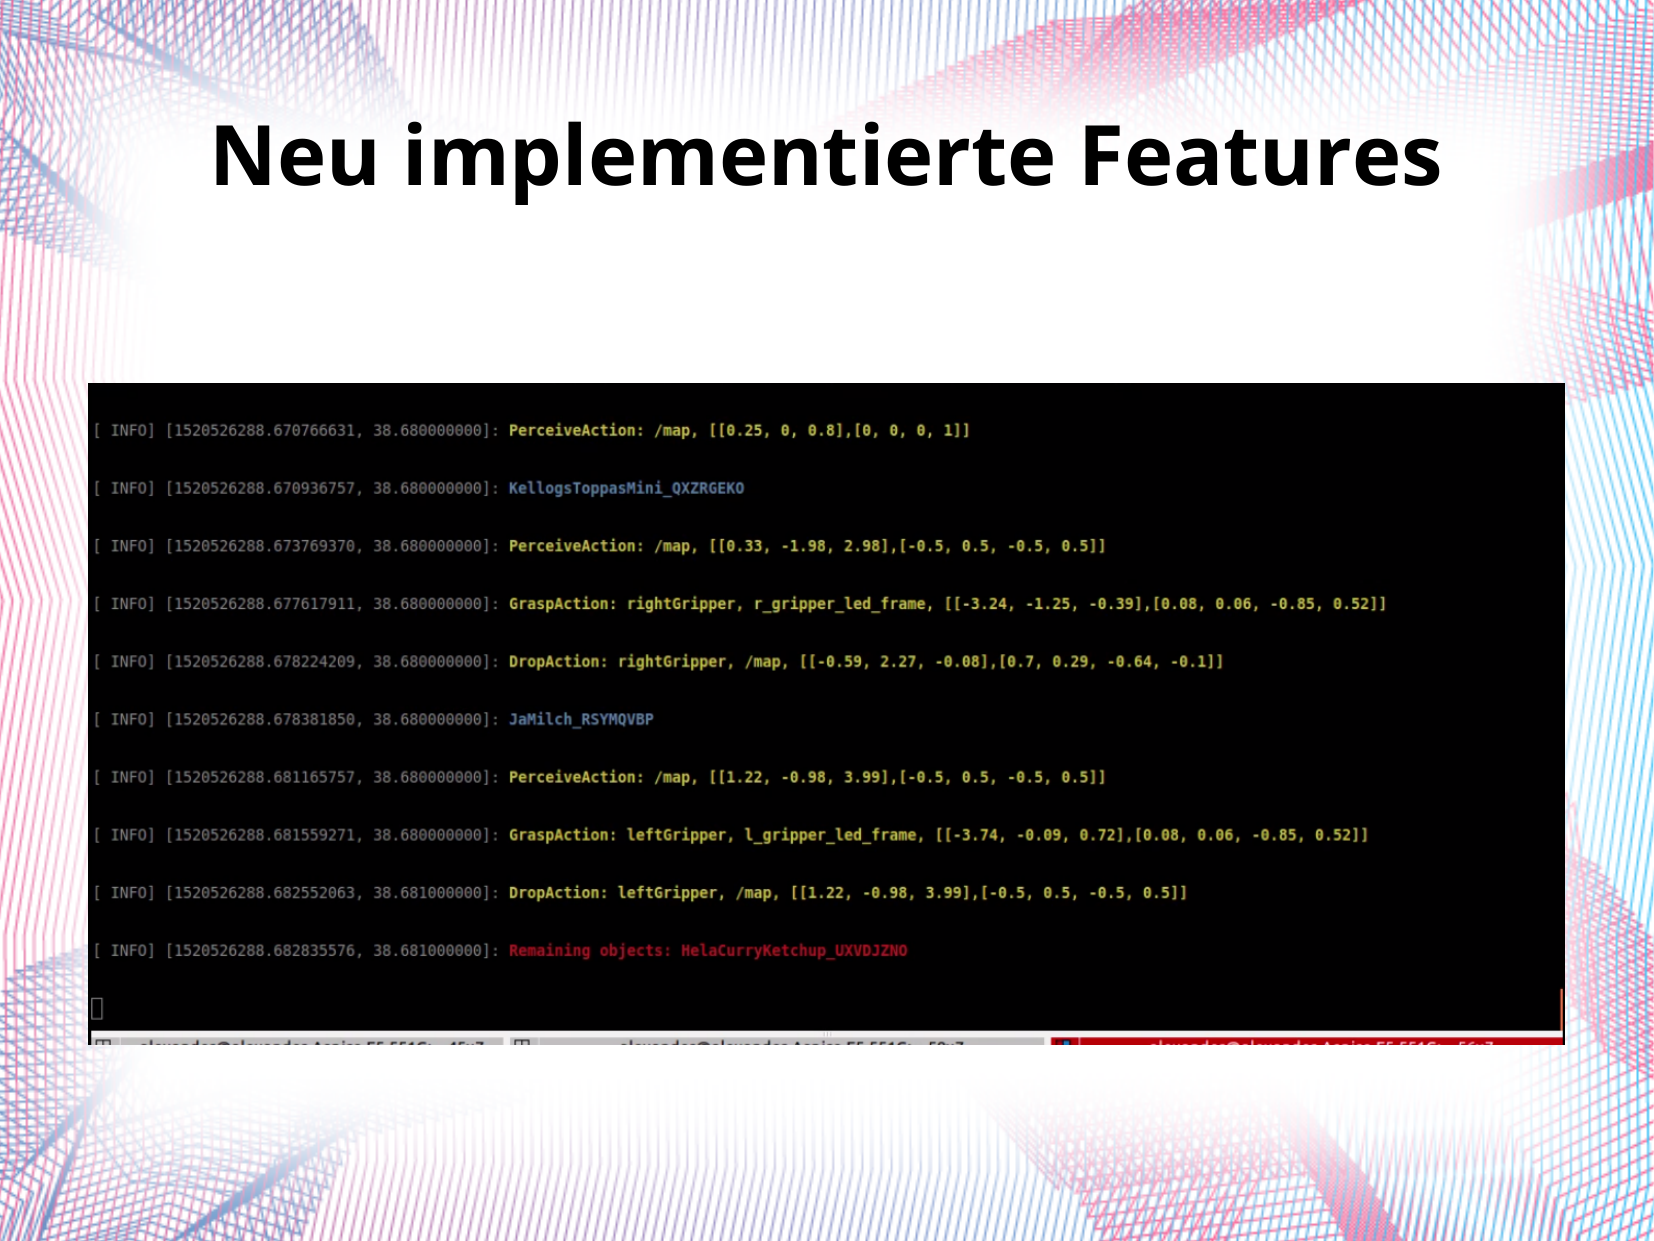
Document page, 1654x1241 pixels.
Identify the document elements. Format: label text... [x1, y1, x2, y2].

title Neu implementierte Features [82, 49, 1571, 257]
picture [0, 0, 1654, 1241]
list [82, 290, 1571, 1109]
